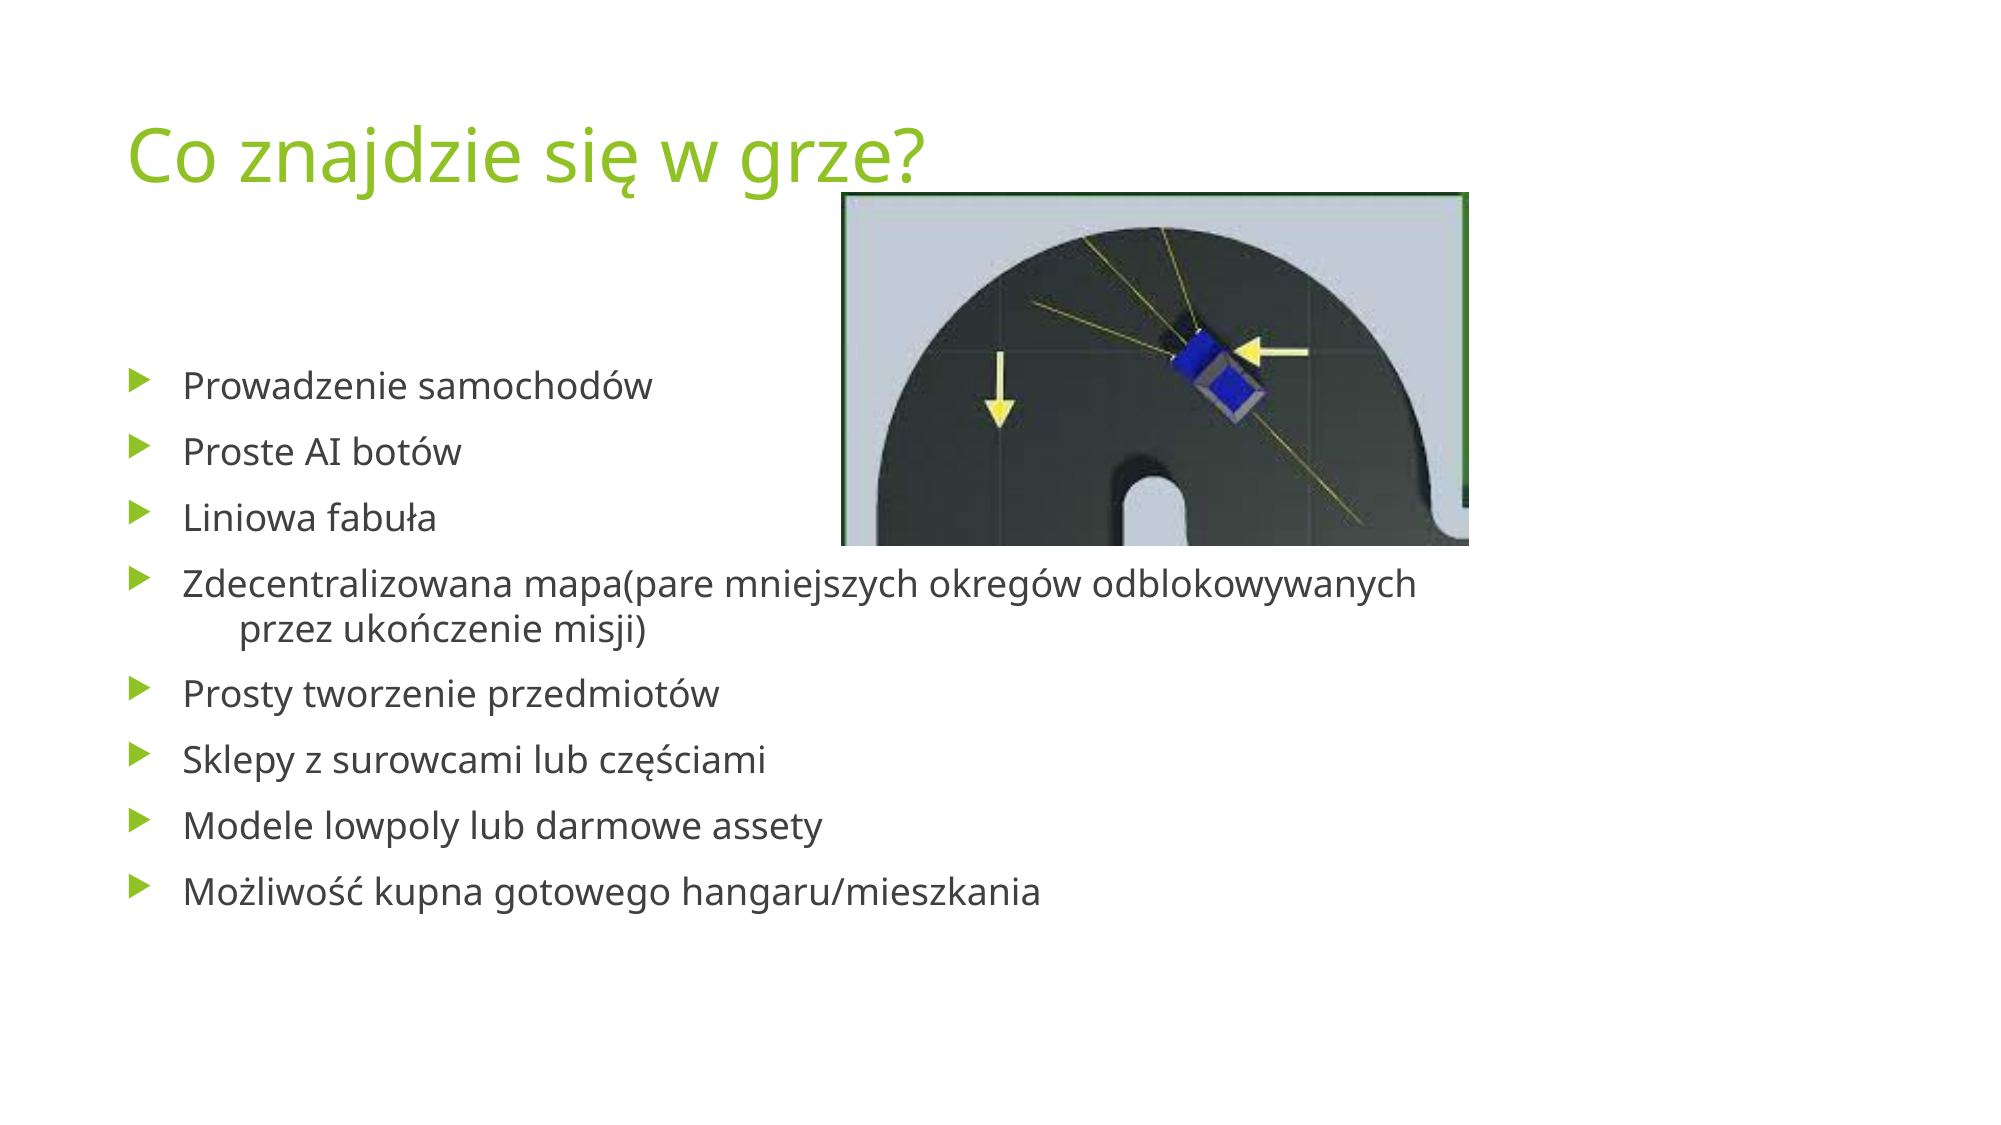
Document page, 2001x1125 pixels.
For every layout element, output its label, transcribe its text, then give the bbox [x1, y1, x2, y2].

title Co znajdzie się w grze? [111, 99, 1522, 317]
list Prowadzenie samochodów Proste AI botów Liniowa fabuła Zdecentralizowana mapa(pare mniejszych okregów odblokowywanych przez ukończenie misji) Prosty tworzenie przedmiotów Sklepy z surowcami lub częściami Modele lowpoly lub darmowe assety Możliwość kupna gotowego hangaru/mieszkania [111, 354, 1522, 992]
picture [841, 192, 1469, 546]
